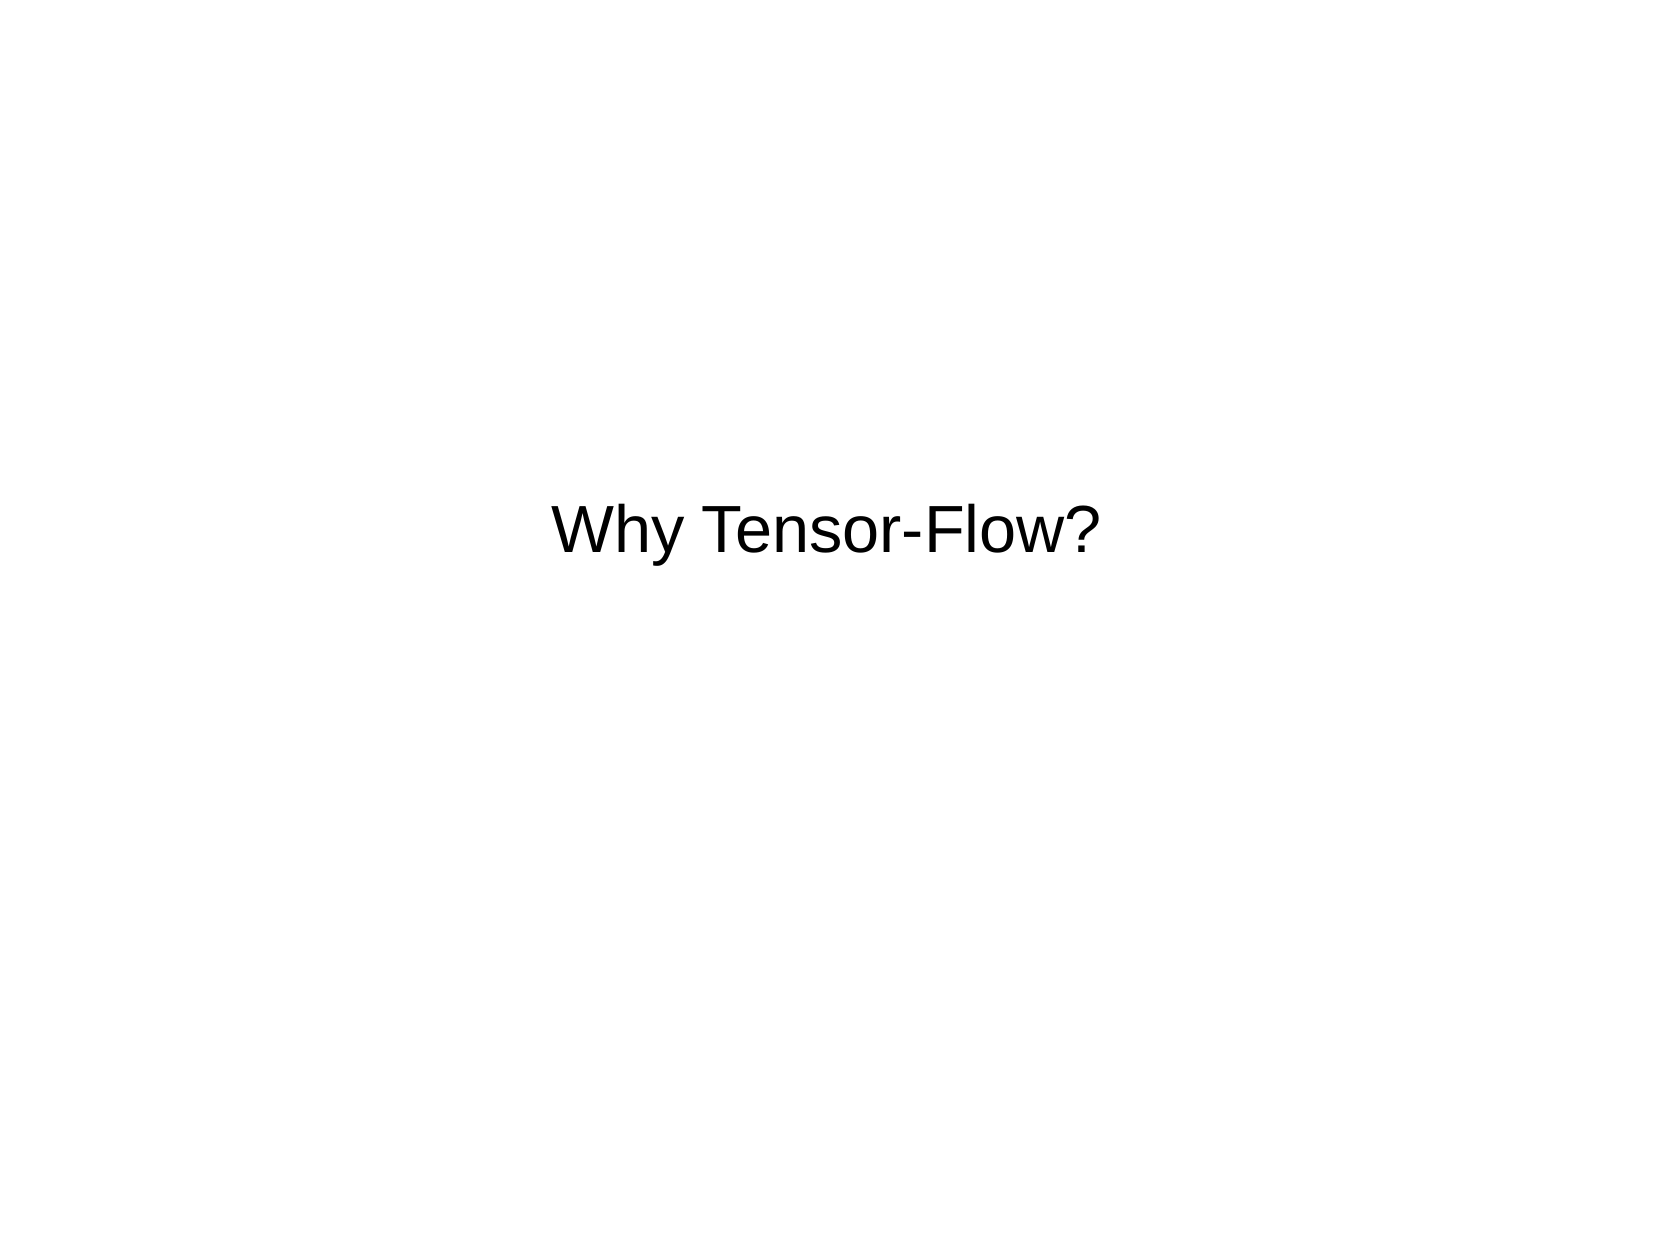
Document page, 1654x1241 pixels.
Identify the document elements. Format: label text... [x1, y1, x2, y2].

subtitle Why Tensor-Flow? [82, 49, 1571, 1010]
